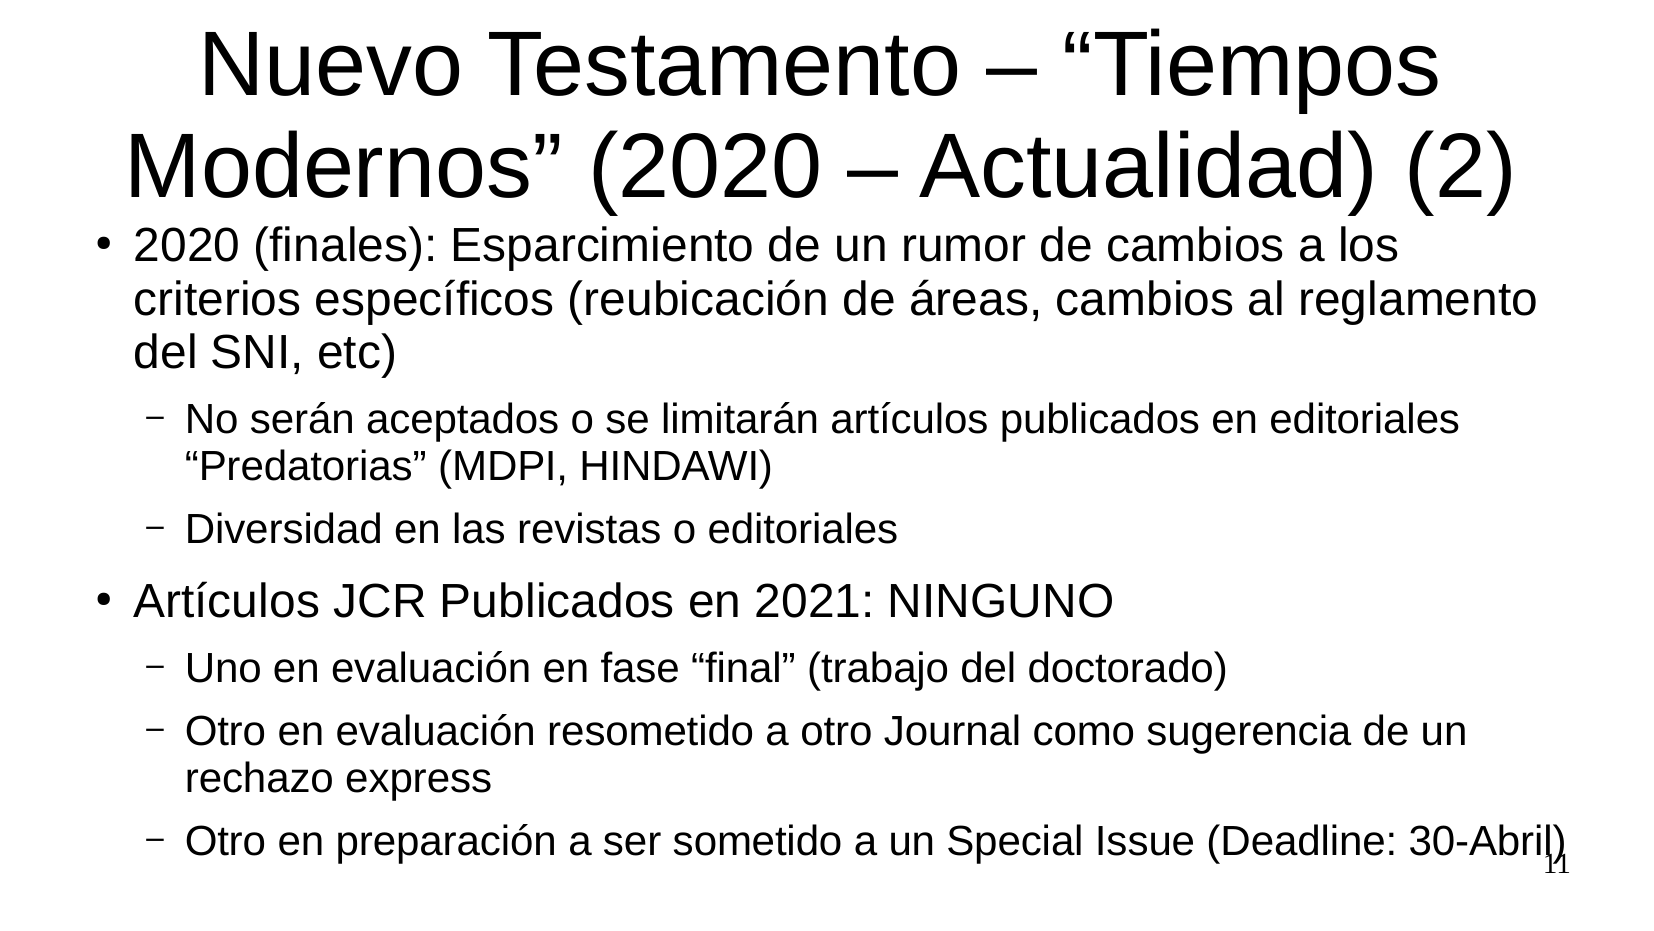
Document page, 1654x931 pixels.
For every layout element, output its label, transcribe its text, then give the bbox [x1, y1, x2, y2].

list 2020 (finales): Esparcimiento de un rumor de cambios a los criterios específicos (reubicación de áreas, cambios al reglamento del SNI, etc) No serán aceptados o se limitarán artículos publicados en editoriales “Predatorias” (MDPI, HINDAWI) Diversidad en las revistas o editoriales Artículos JCR Publicados en 2021: NINGUNO Uno en evaluación en fase “final” (trabajo del doctorado) Otro en evaluación resometido a otro Journal como sugerencia de un rechazo express Otro en preparación a ser sometido a un Special Issue (Deadline: 30-Abril) [82, 217, 1571, 886]
title Nuevo Testamento – “Tiempos Modernos” (2020 – Actualidad) (2) [76, 12, 1565, 218]
